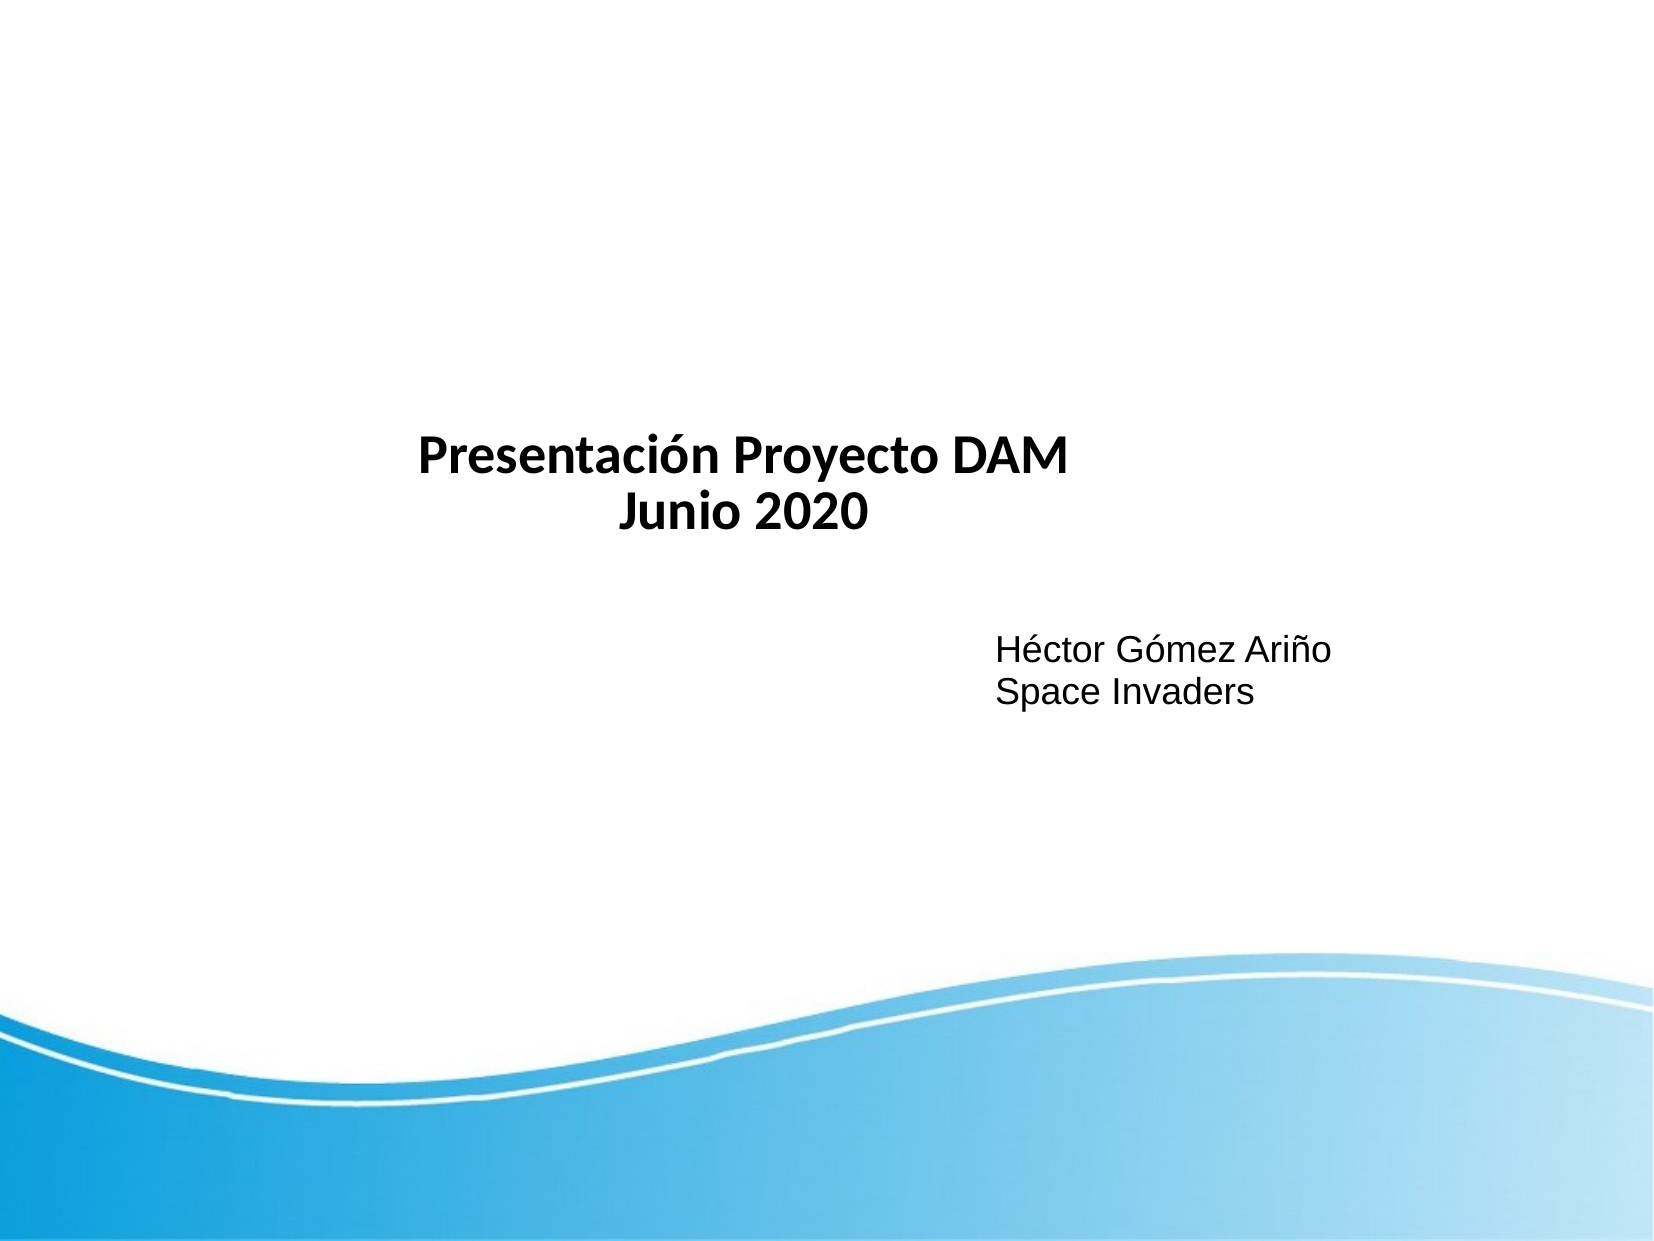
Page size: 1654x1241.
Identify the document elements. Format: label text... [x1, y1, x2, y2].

text_box Héctor Gómez Ariño Space Invaders [980, 621, 1463, 804]
title Presentación Proyecto DAM Junio 2020 [0, 384, 1489, 592]
picture [0, 952, 1654, 1241]
